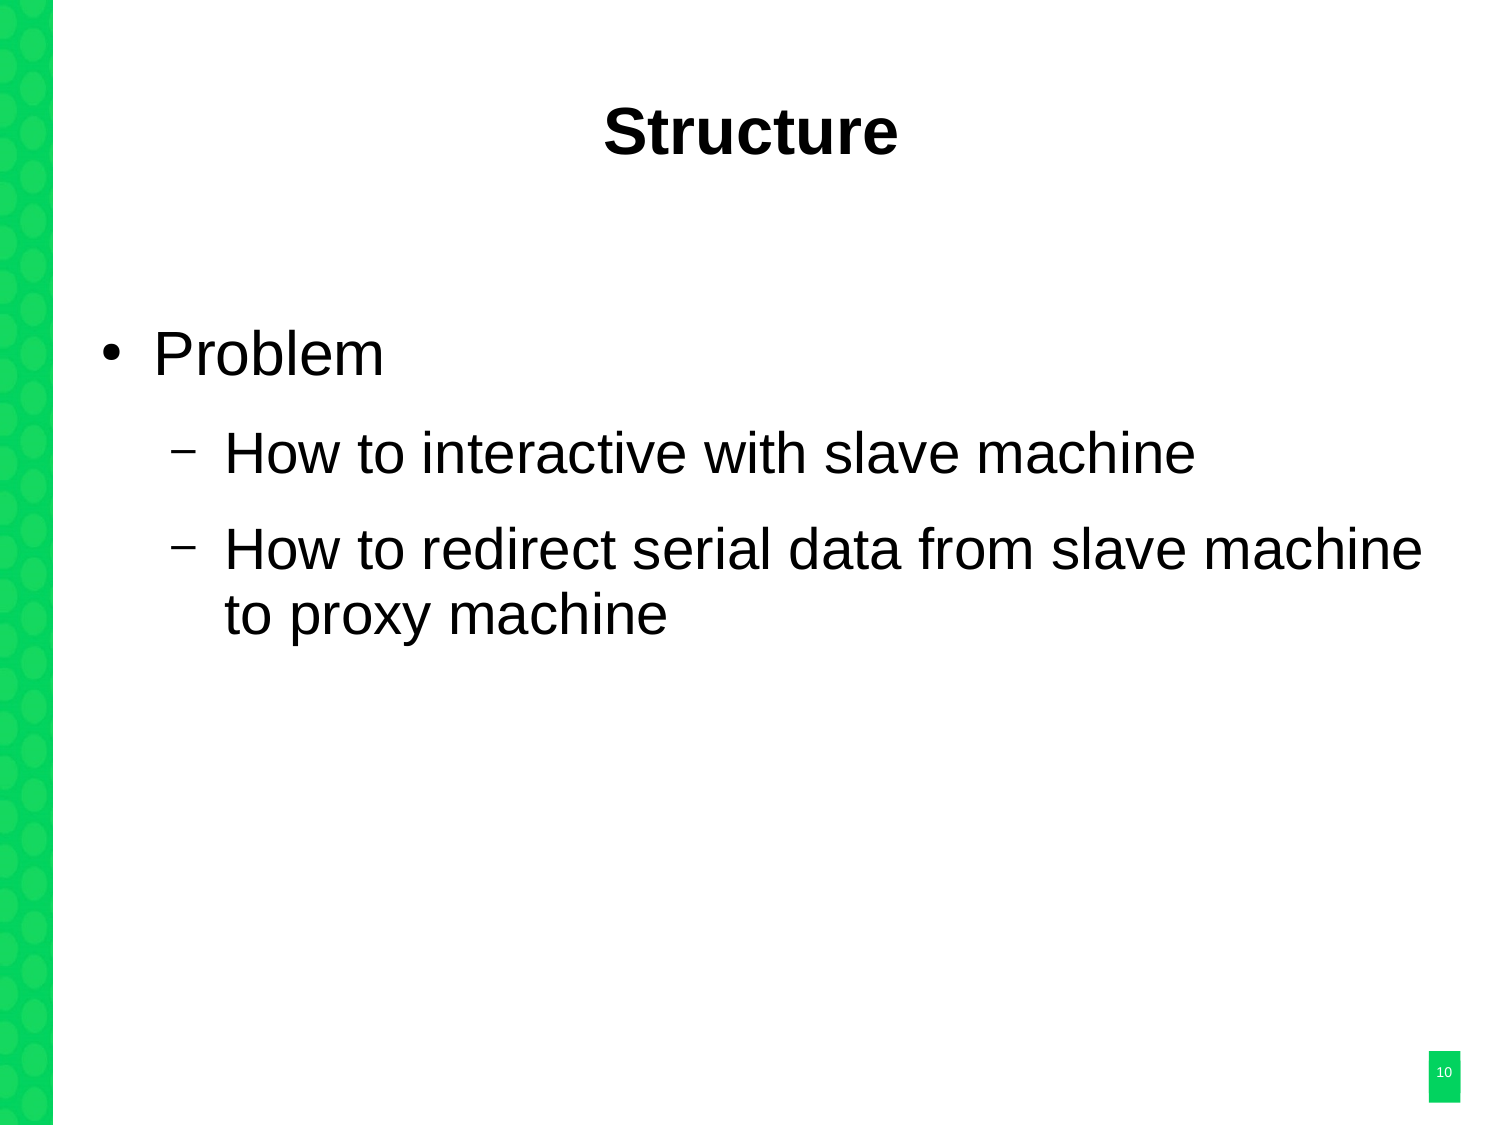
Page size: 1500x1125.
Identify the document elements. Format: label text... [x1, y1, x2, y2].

list Problem How to interactive with slave machine How to redirect serial data from slave machine to proxy machine [82, 214, 1441, 1004]
text_box <number> [1428, 1051, 1461, 1094]
title Structure [106, 82, 1397, 180]
picture [0, 0, 61, 1125]
